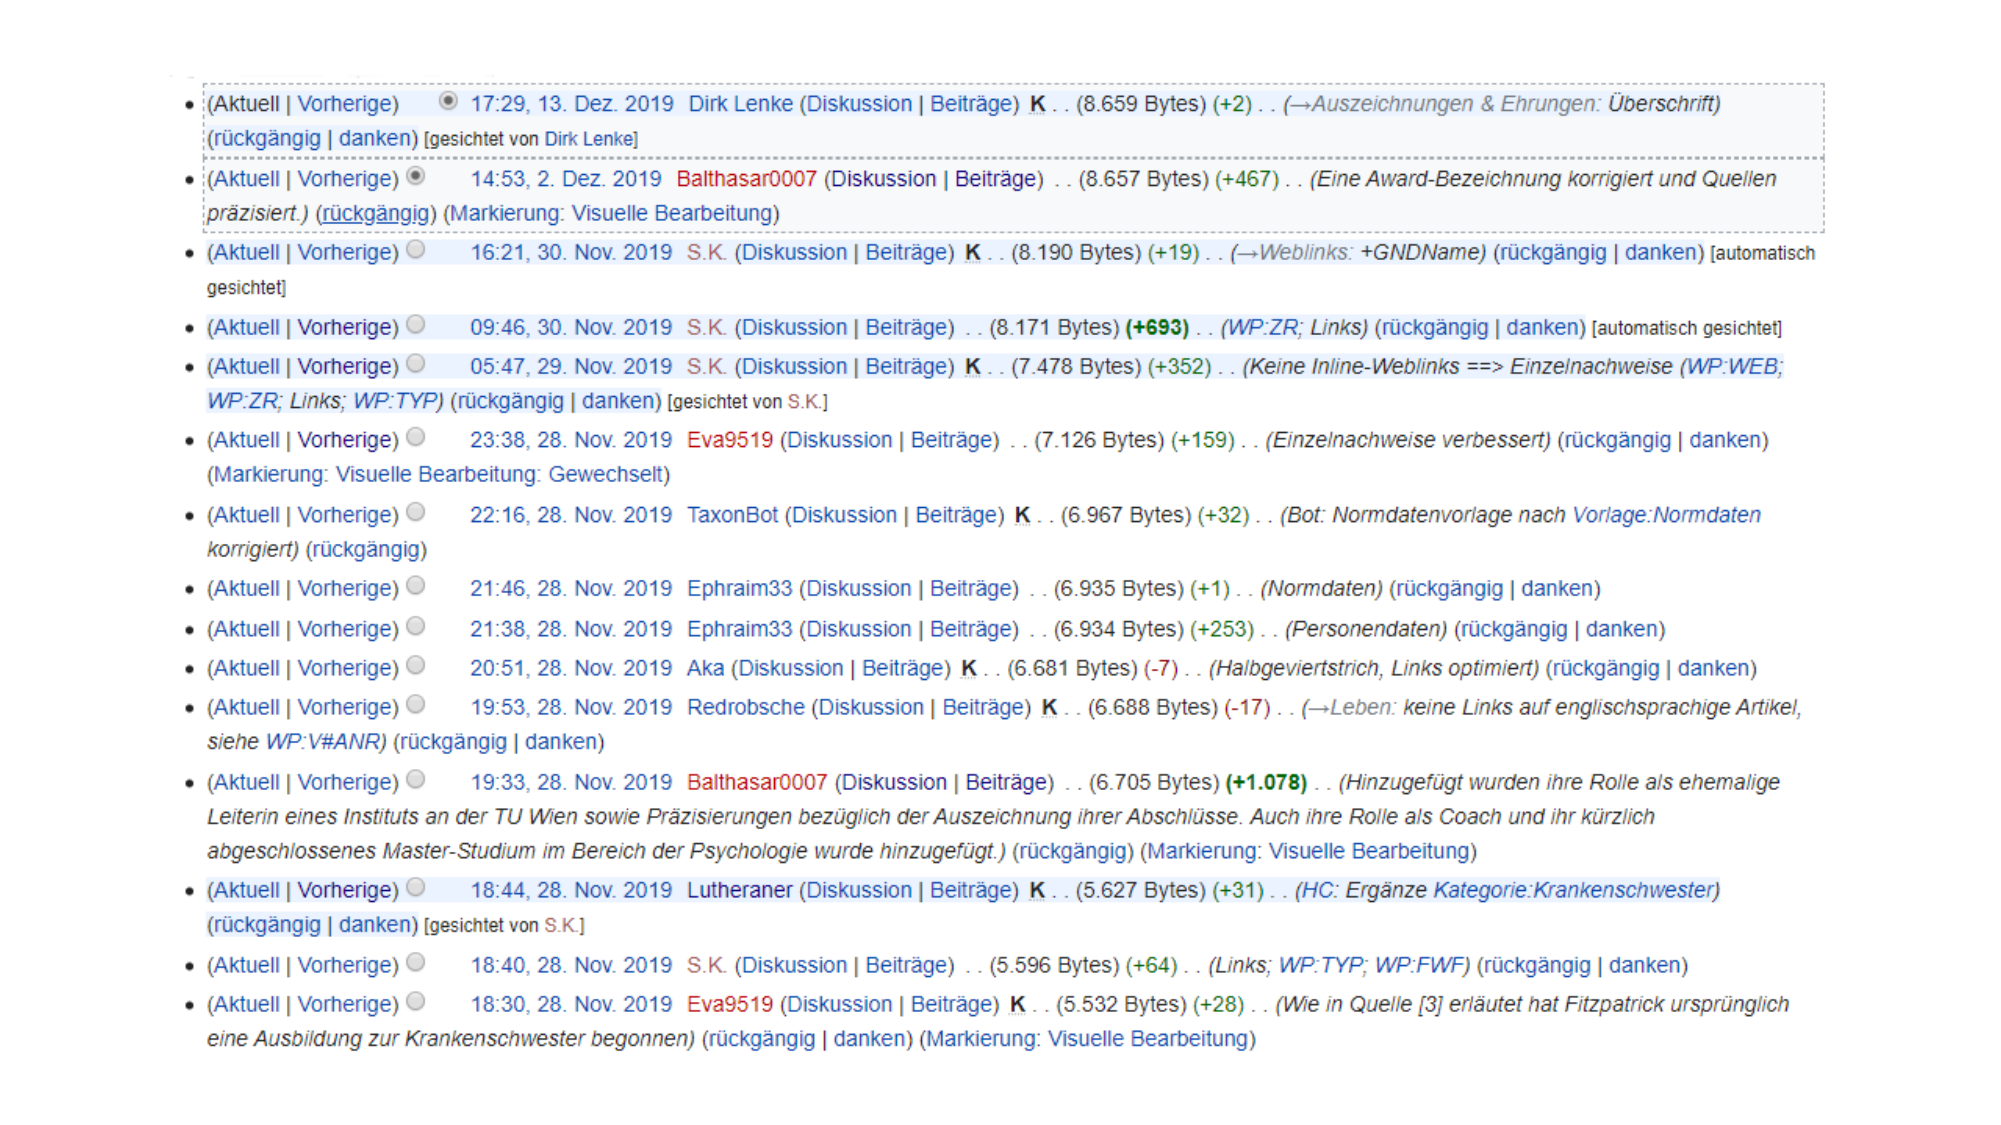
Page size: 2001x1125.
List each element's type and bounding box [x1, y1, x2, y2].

picture [164, 63, 1836, 1062]
